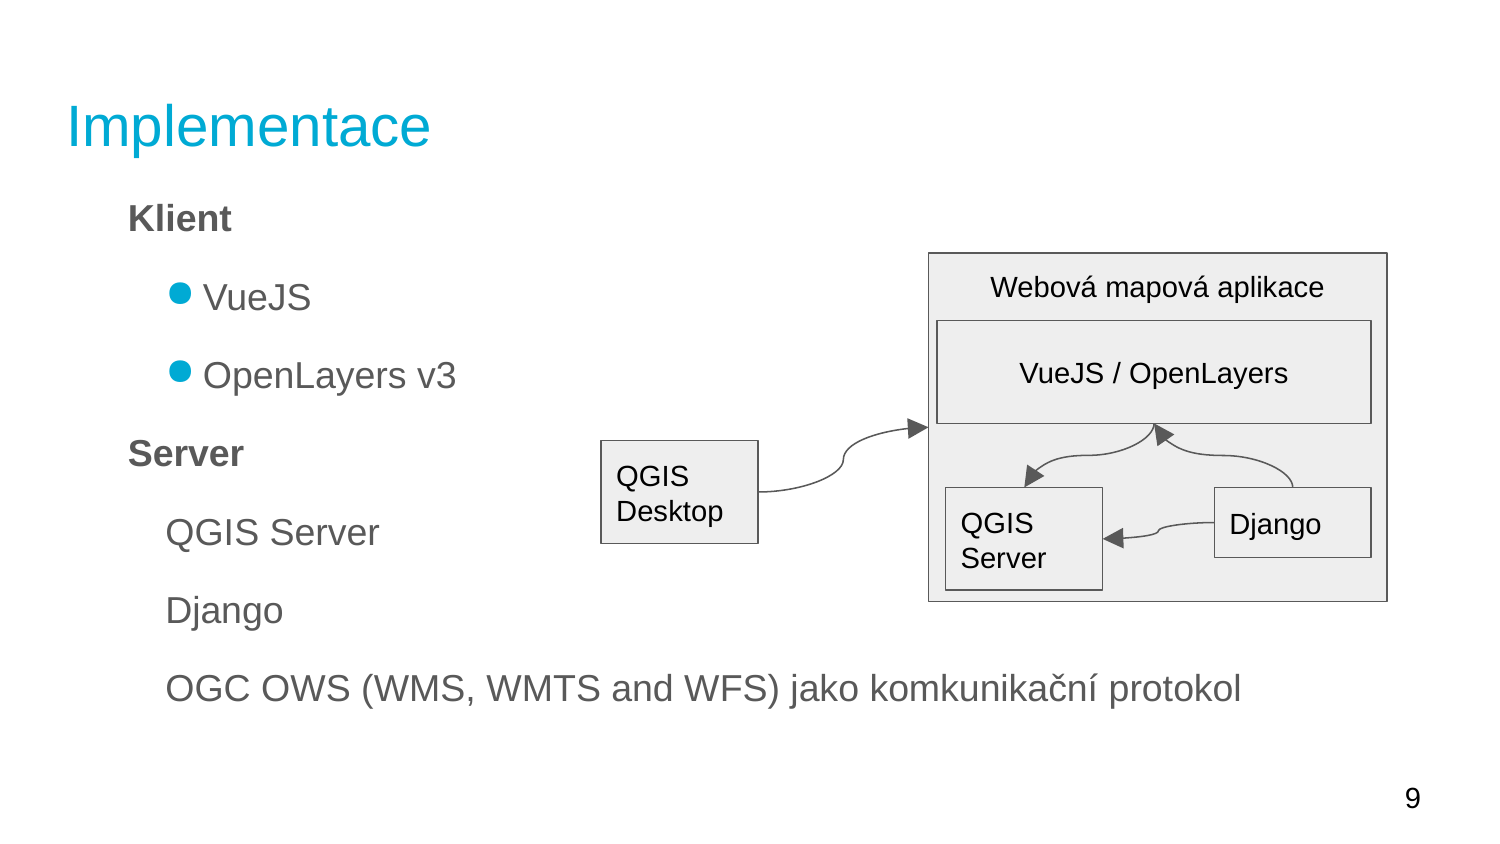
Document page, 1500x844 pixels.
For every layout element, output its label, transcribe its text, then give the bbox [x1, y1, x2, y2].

slide_number <číslo> [1389, 764, 1480, 830]
list Klient VueJS OpenLayers v3 Server QGIS Server Django OGC OWS (WMS, WMTS and WFS) jako komkunikační protokol [112, 179, 1388, 740]
text_box Webová mapová aplikace [928, 253, 1387, 602]
title Implementace [51, 72, 1449, 167]
text_box Django [1214, 487, 1372, 558]
text_box QGIS Desktop [601, 440, 759, 544]
text_box QGIS Server [945, 487, 1103, 591]
text_box VueJS / OpenLayers [936, 320, 1372, 424]
